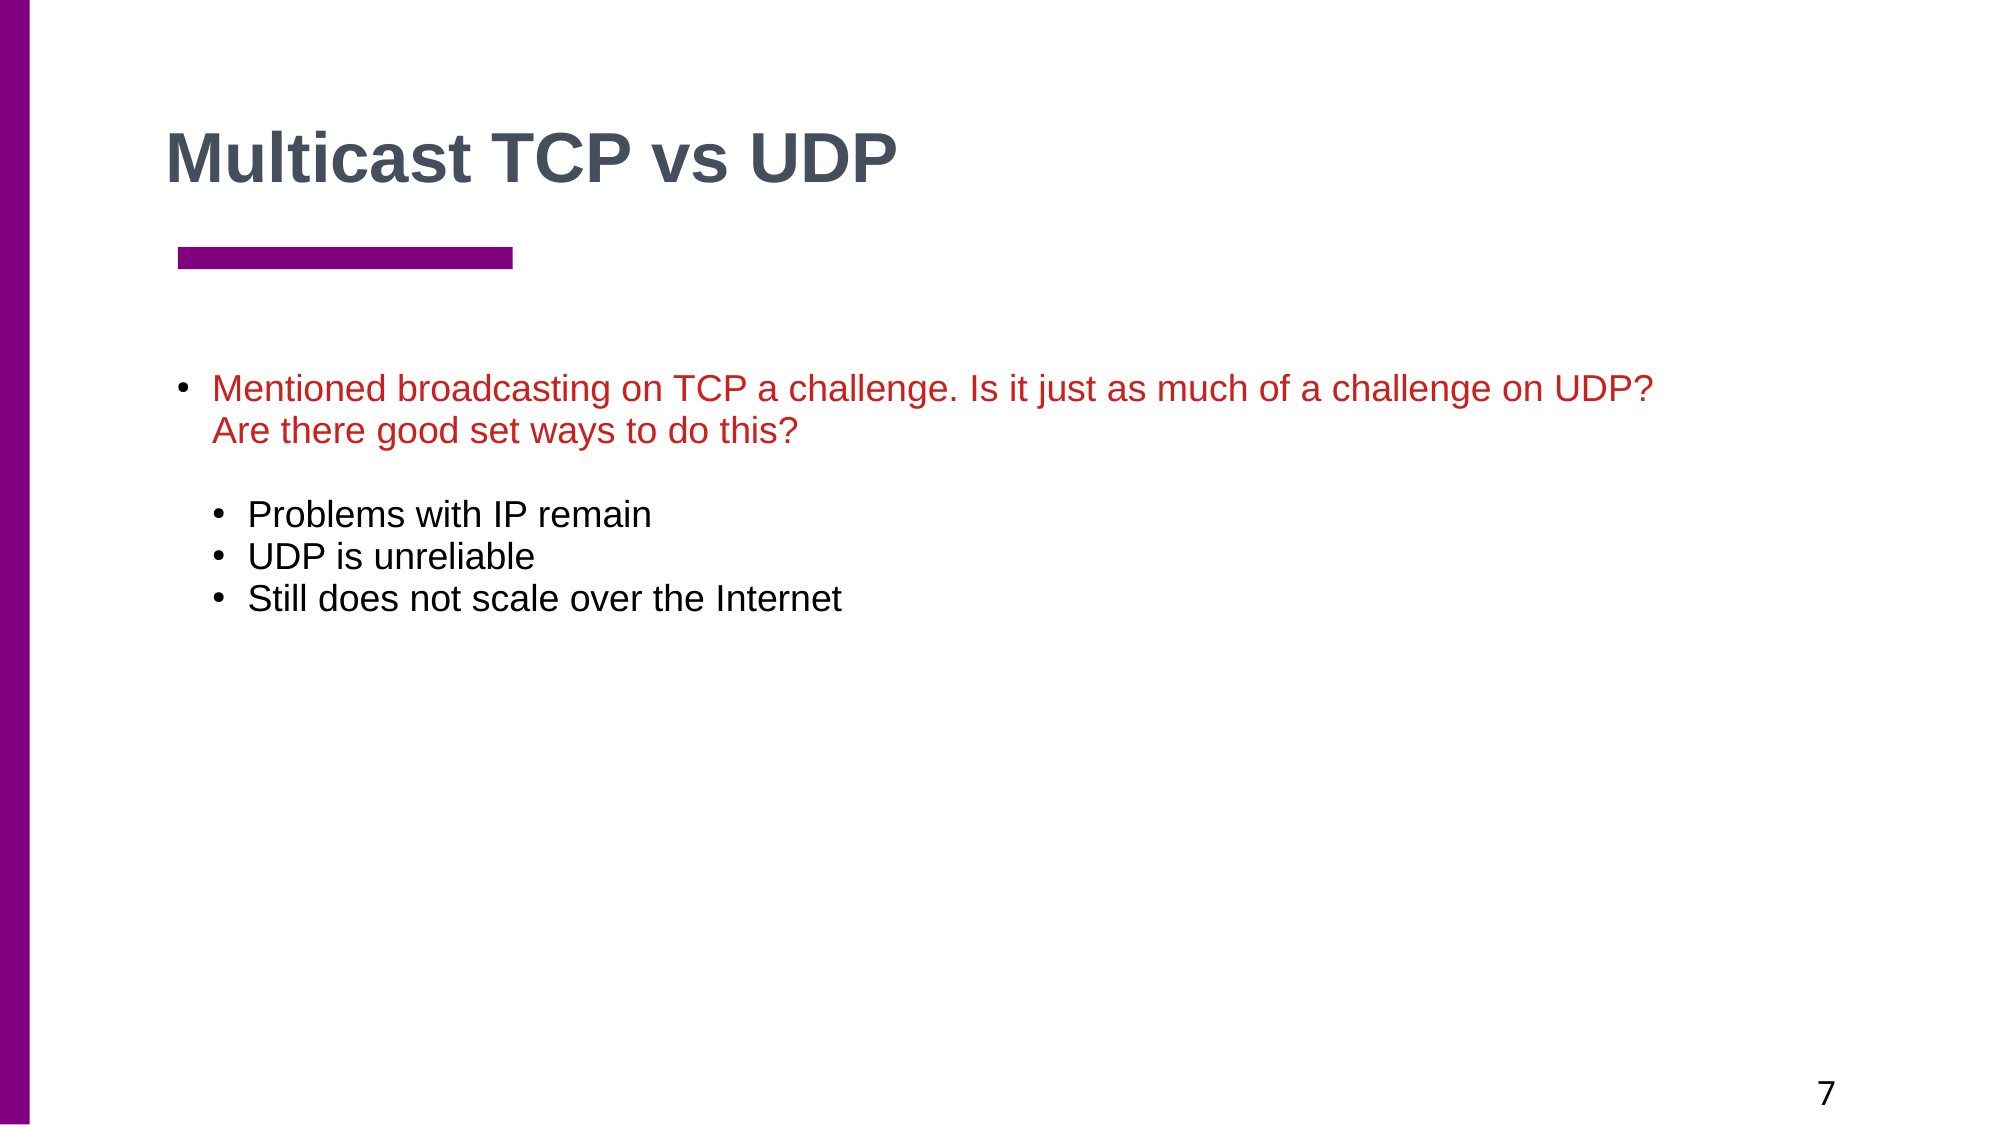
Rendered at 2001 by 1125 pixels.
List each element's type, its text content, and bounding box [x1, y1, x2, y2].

text_box Multicast TCP vs UDP [151, 0, 1849, 212]
text_box Mentioned broadcasting on TCP a challenge. Is it just as much of a challenge on UDP? Are there good set ways to do this? Problems with IP remain UDP is unreliable Still does not scale over the Internet [161, 360, 1680, 669]
